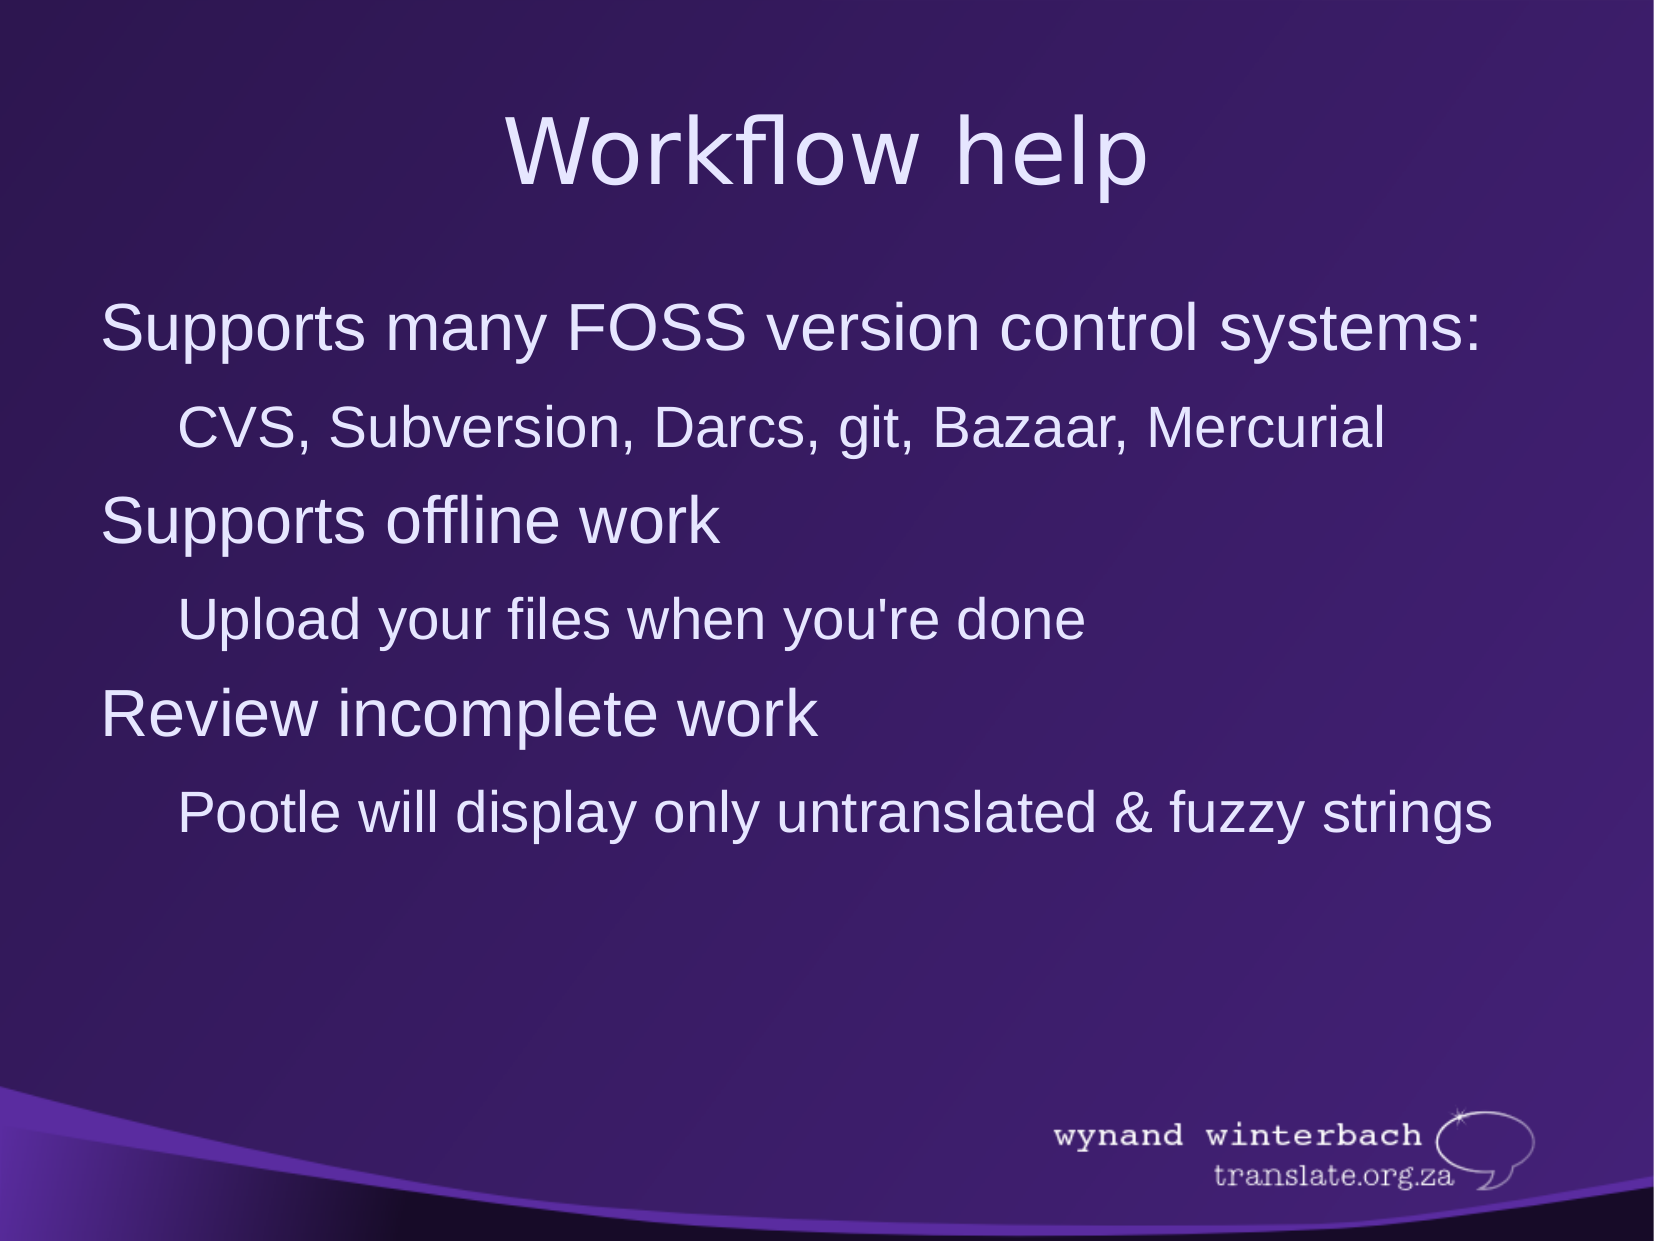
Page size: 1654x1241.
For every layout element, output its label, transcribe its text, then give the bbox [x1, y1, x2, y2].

list Supports many FOSS version control systems: CVS, Subversion, Darcs, git, Bazaar, Mercurial Supports offline work Upload your files when you're done Review incomplete work Pootle will display only untranslated & fuzzy strings [82, 290, 1565, 846]
title Workflow help [82, 49, 1571, 257]
picture [0, 0, 1654, 1241]
